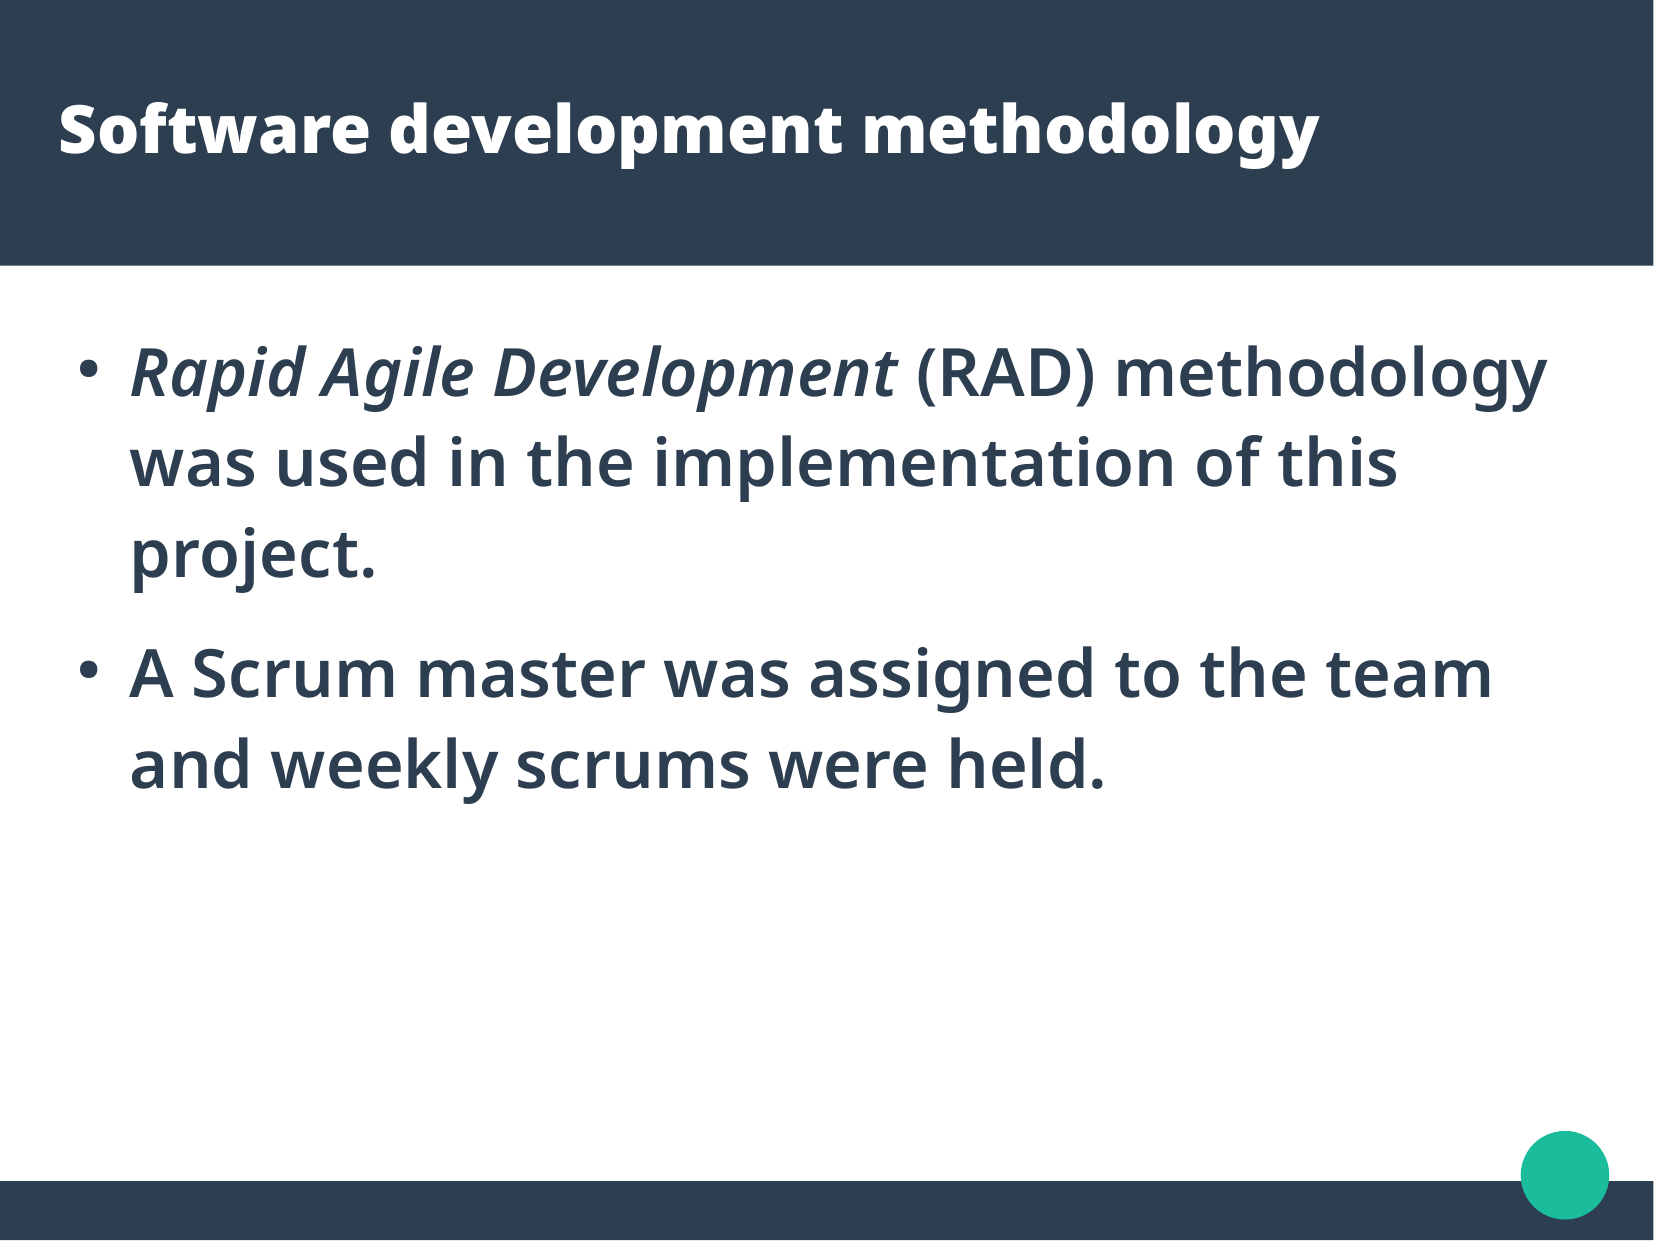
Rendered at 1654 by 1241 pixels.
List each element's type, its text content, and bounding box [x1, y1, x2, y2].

title Software development methodology [59, 49, 1595, 207]
list Rapid Agile Development (RAD) methodology was used in the implementation of this project. A Scrum master was assigned to the team and weekly scrums were held. [59, 324, 1595, 1152]
